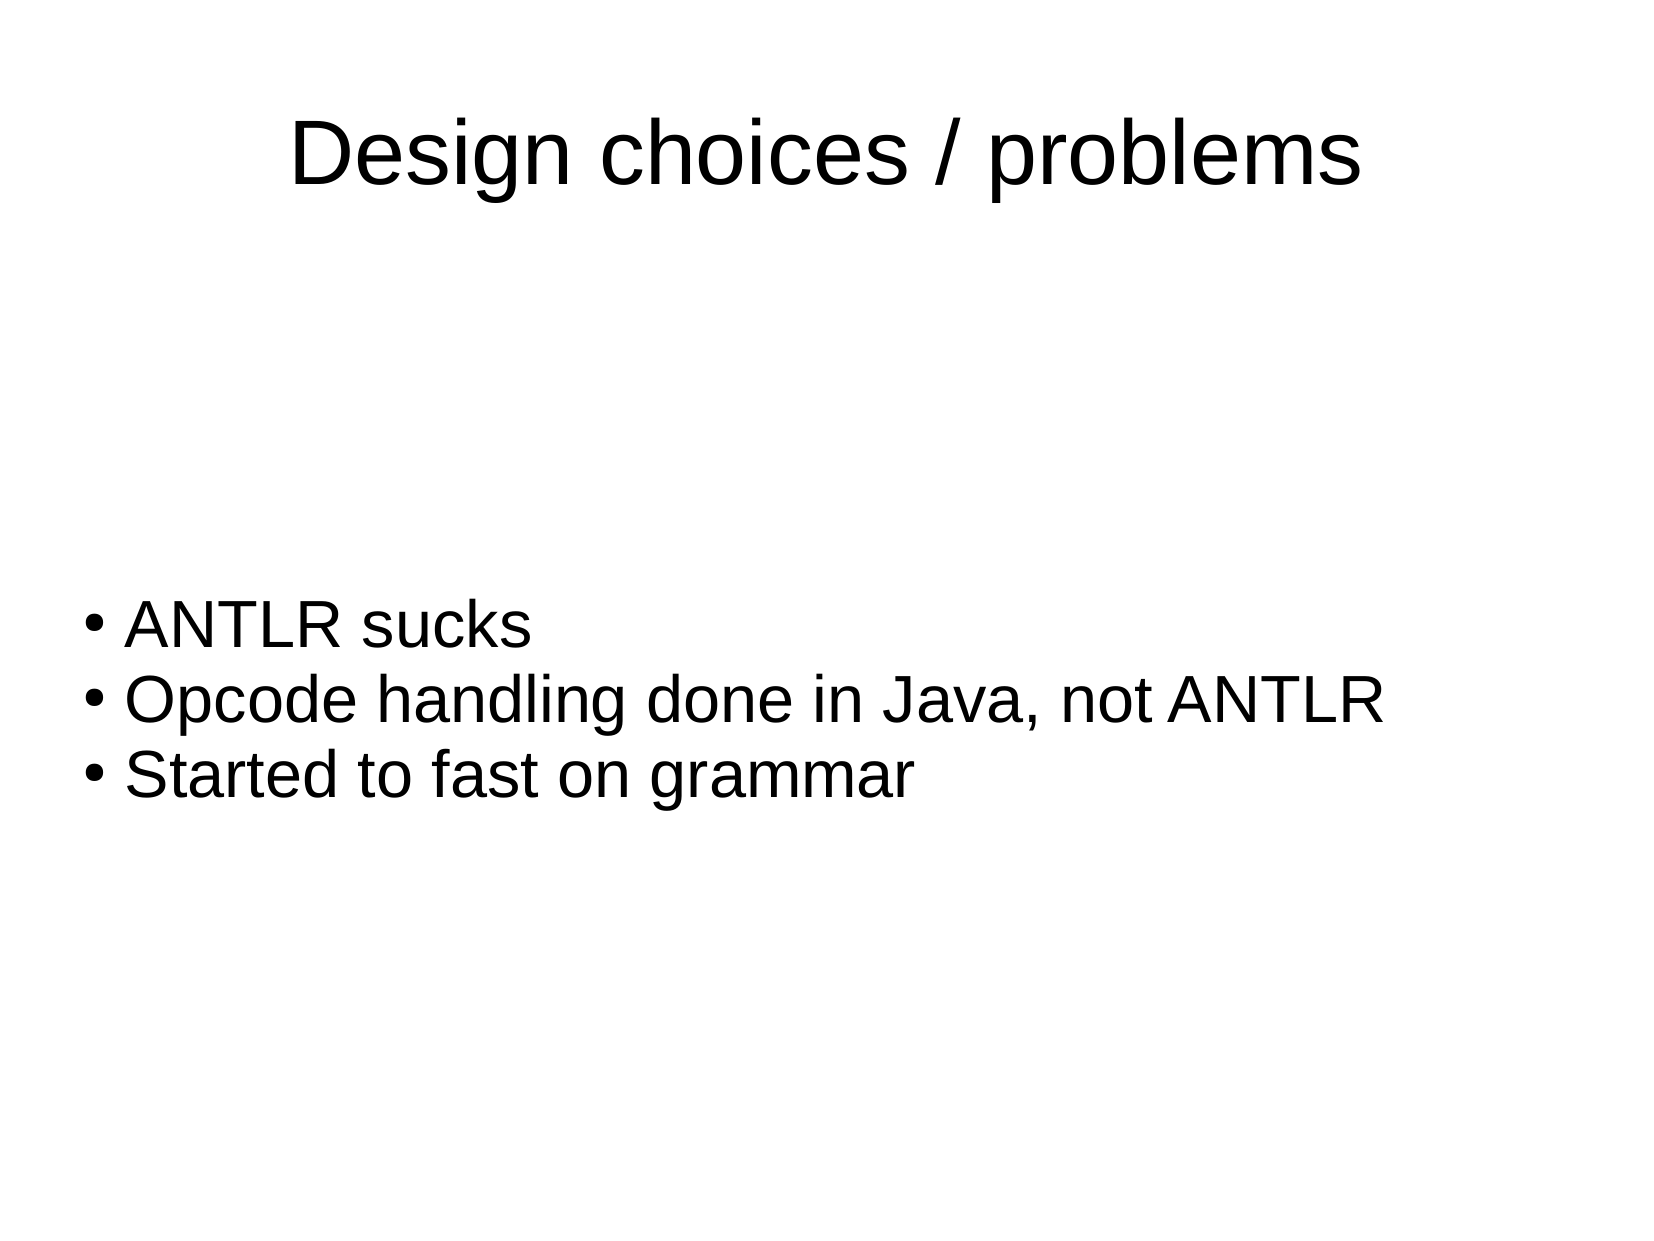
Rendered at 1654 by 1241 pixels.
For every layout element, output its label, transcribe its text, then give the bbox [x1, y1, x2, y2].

title Design choices / problems [82, 56, 1571, 250]
subtitle ANTLR sucks Opcode handling done in Java, not ANTLR Started to fast on grammar [82, 297, 1571, 1102]
